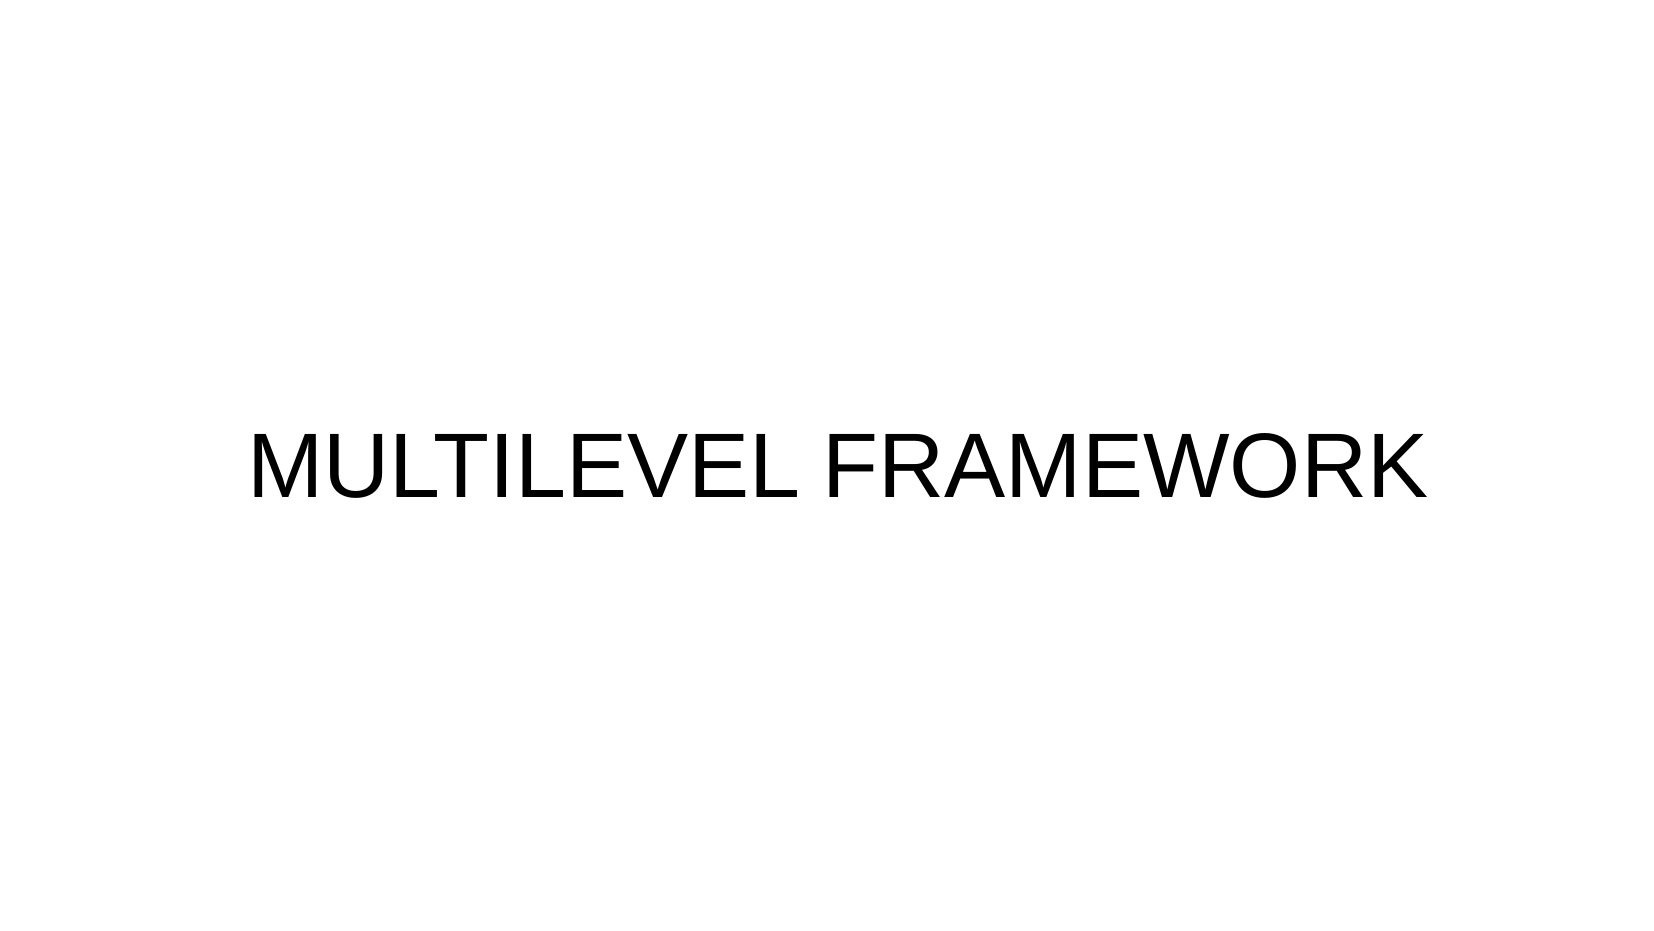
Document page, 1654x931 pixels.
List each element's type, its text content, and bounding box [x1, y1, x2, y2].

title MULTILEVEL FRAMEWORK [94, 388, 1583, 544]
